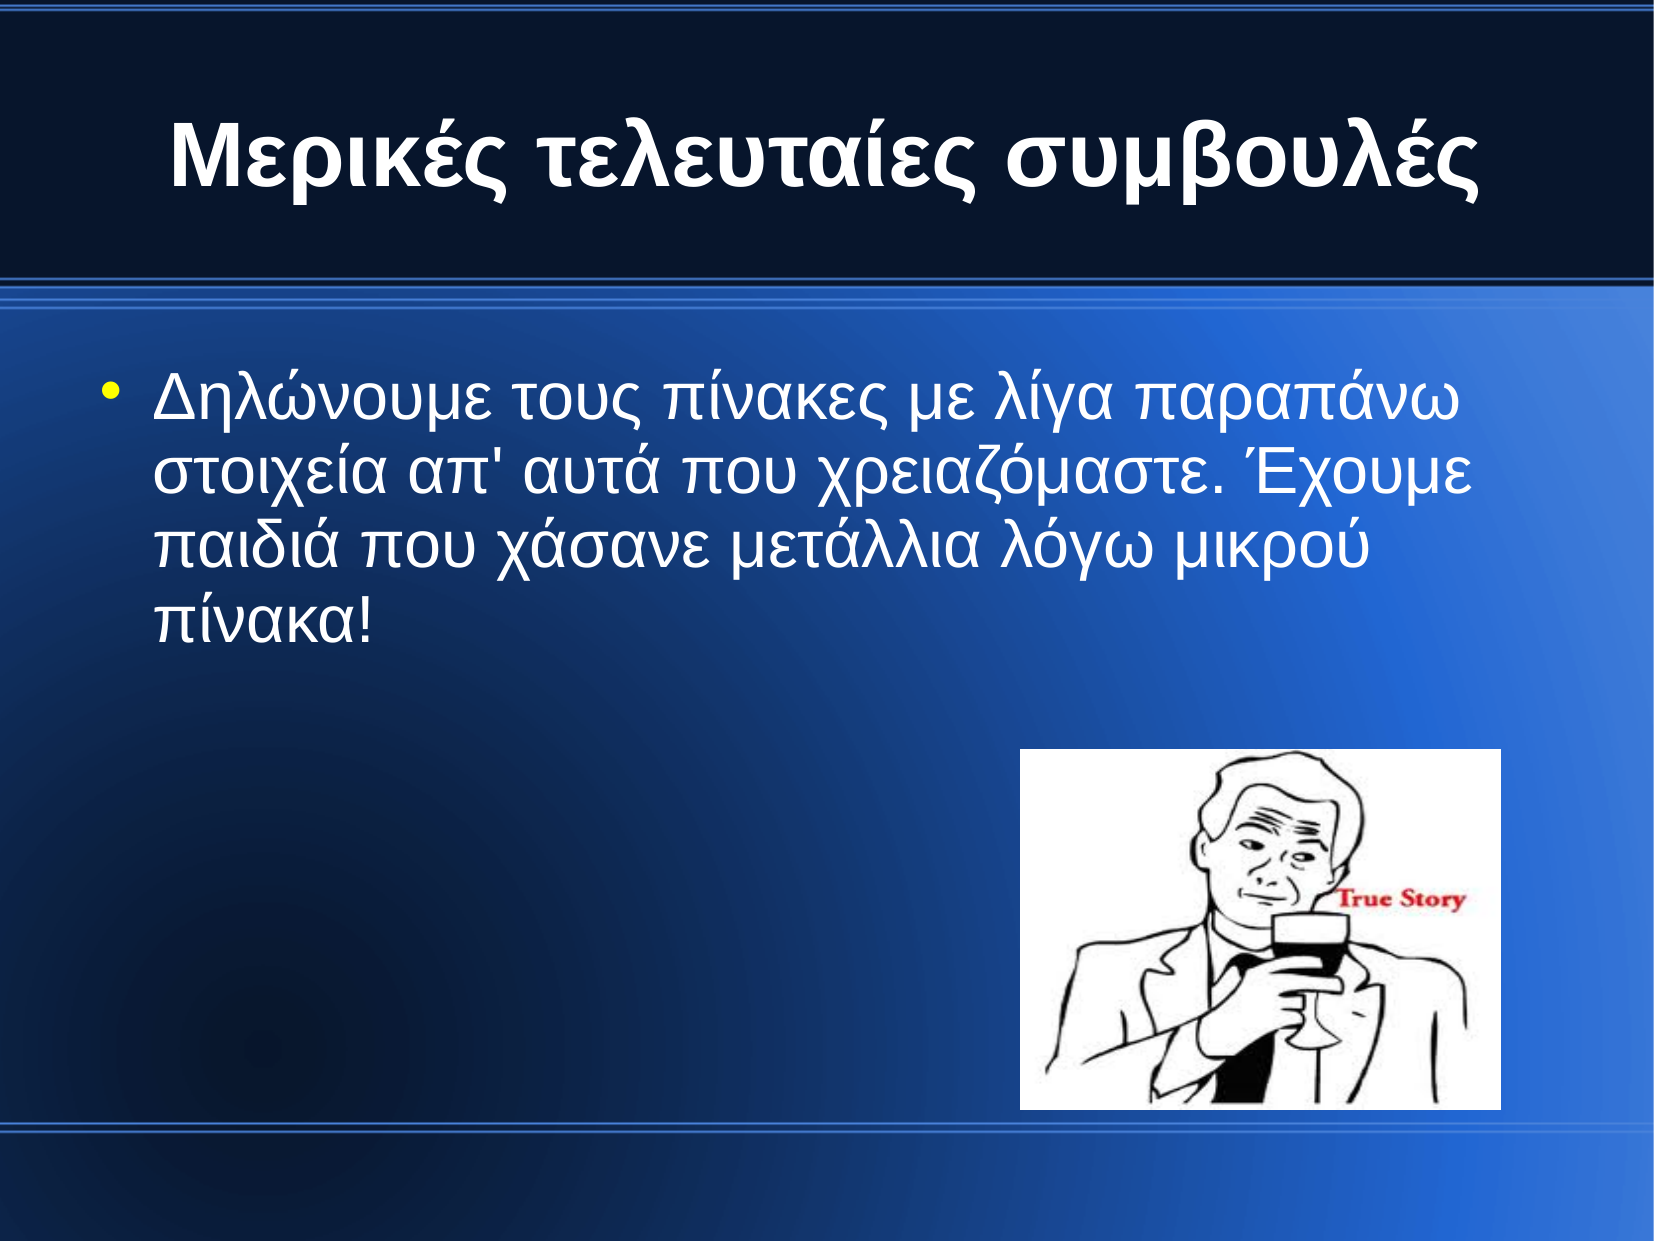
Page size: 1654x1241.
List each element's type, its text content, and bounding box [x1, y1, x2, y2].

list Δηλώνουμε τους πίνακες με λίγα παραπάνω στοιχεία απ' αυτά που χρειαζόμαστε. Έχουμε παιδιά που χάσανε μετάλλια λόγω μικρού πίνακα! [82, 355, 1571, 1174]
title Μερικές τελευταίες συμβουλές [82, 49, 1571, 257]
picture [0, 0, 1654, 1241]
